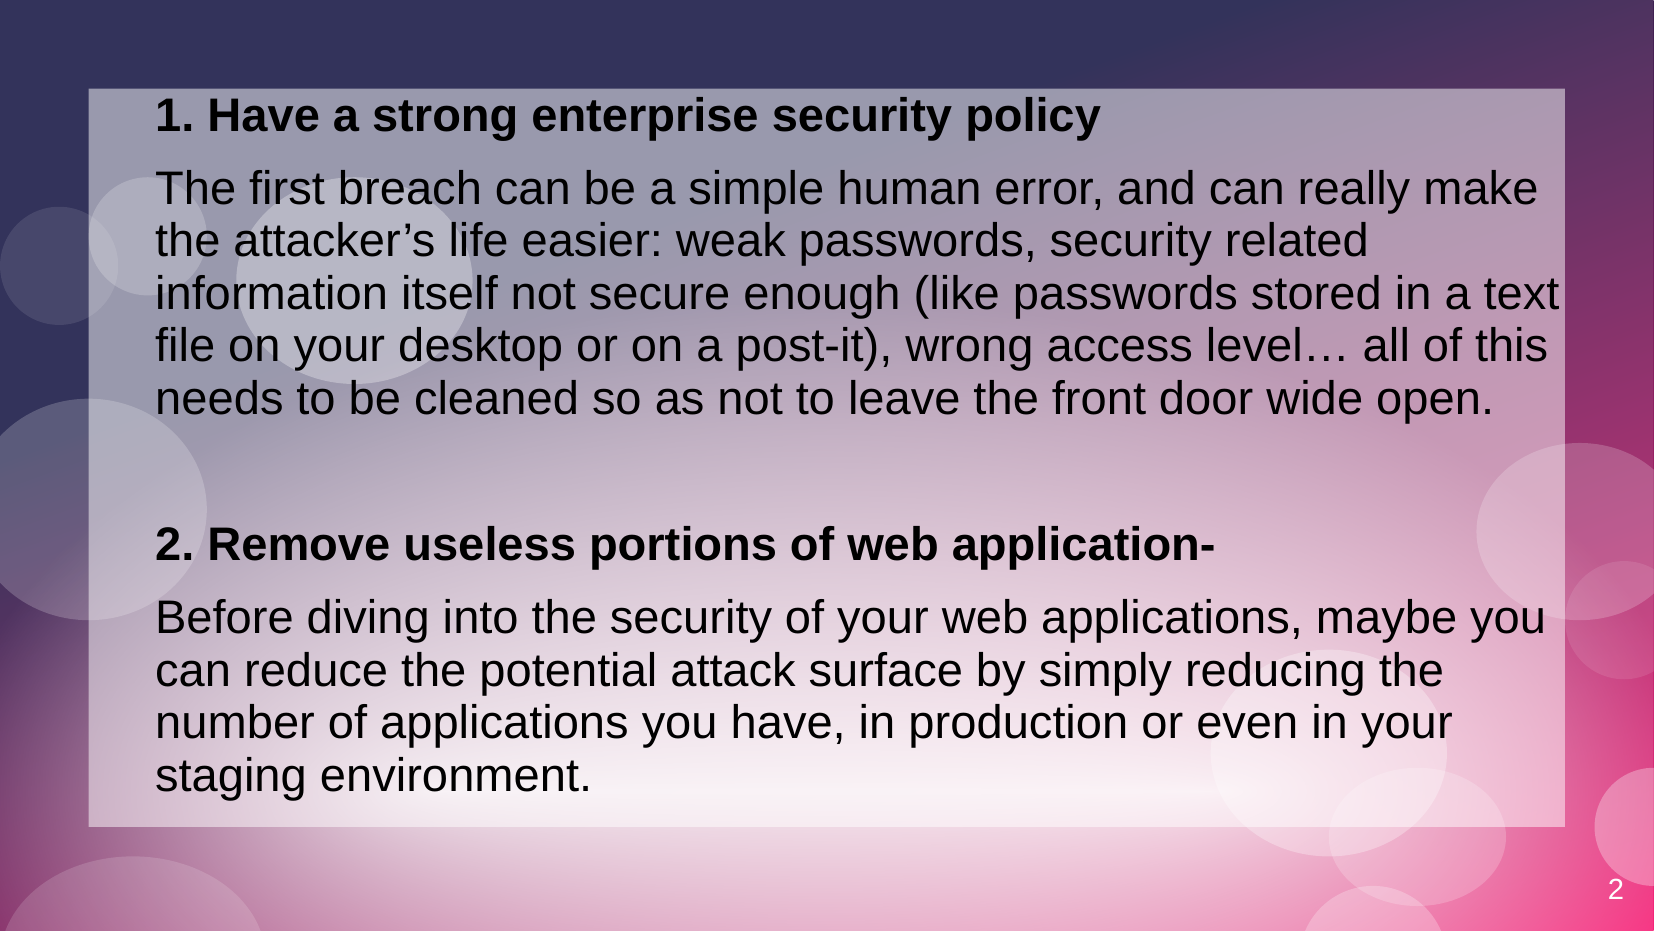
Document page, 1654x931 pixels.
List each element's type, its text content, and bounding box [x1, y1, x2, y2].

list 1. Have a strong enterprise security policy The first breach can be a simple human error, and can really make the attacker’s life easier: weak passwords, security related information itself not secure enough (like passwords stored in a text file on your desktop or on a post-it), wrong access level… all of this needs to be cleaned so as not to leave the front door wide open. 2. Remove useless portions of web application- Before diving into the security of your web applications, maybe you can reduce the potential attack surface by simply reducing the number of applications you have, in production or even in your staging environment. [88, 88, 1565, 827]
